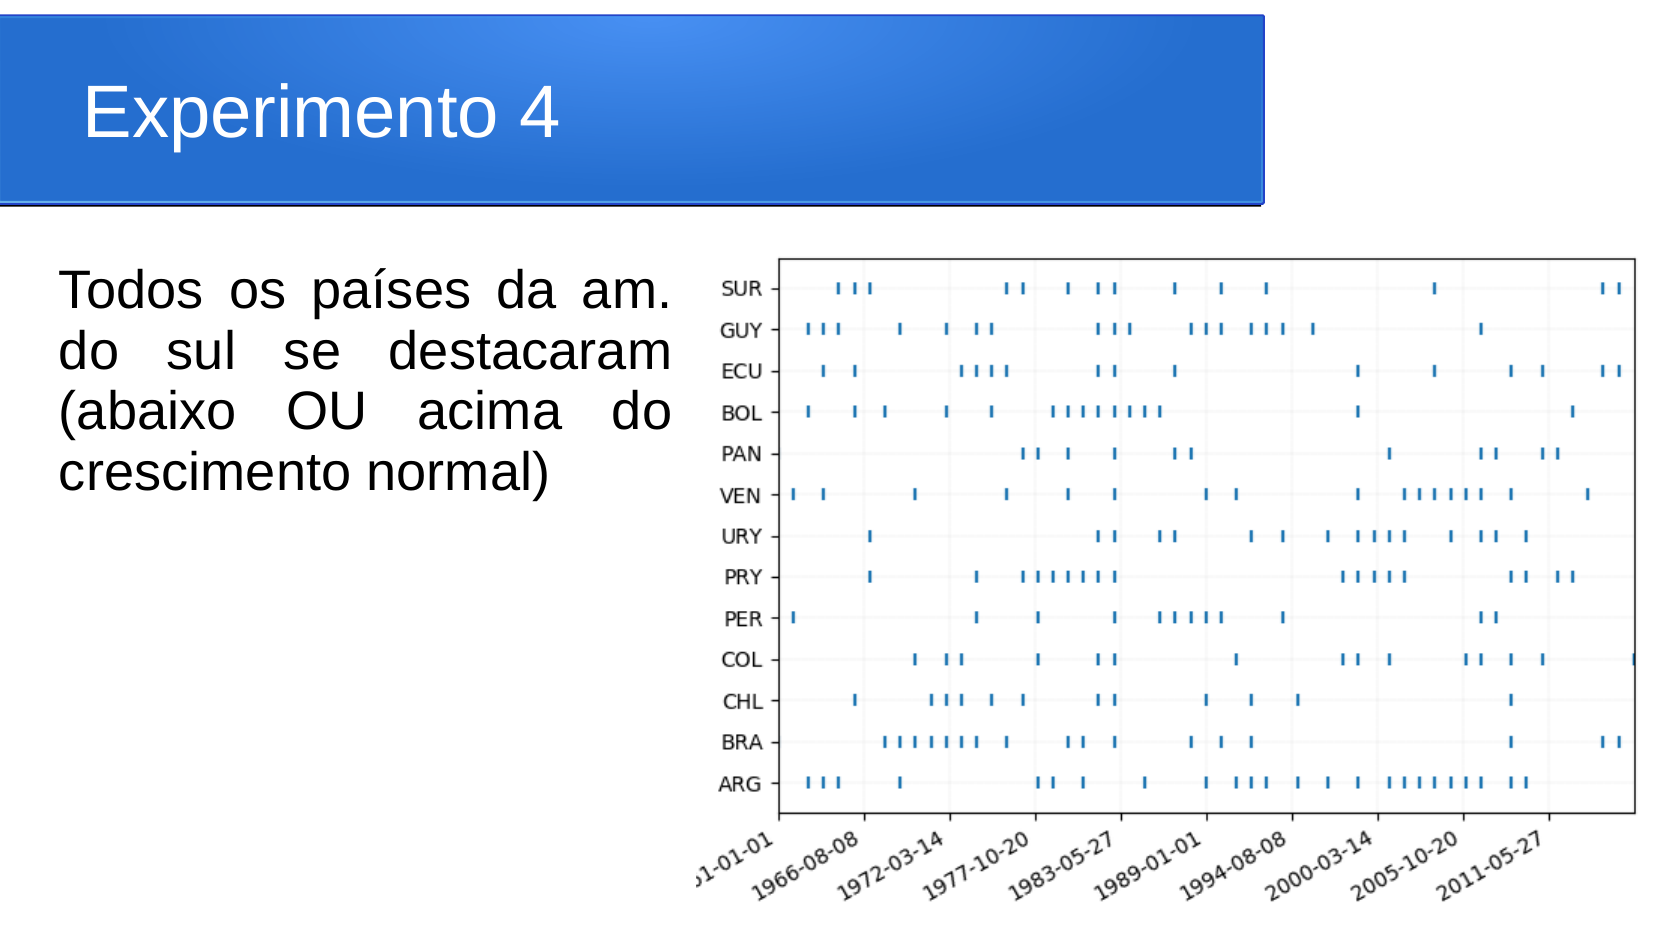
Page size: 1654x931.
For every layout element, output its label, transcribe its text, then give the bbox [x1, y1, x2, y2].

title Experimento 4 [82, 35, 1235, 189]
list Todos os países da am. do sul se destacaram (abaixo OU acima do crescimento normal) [0, 259, 674, 800]
picture [696, 236, 1654, 931]
